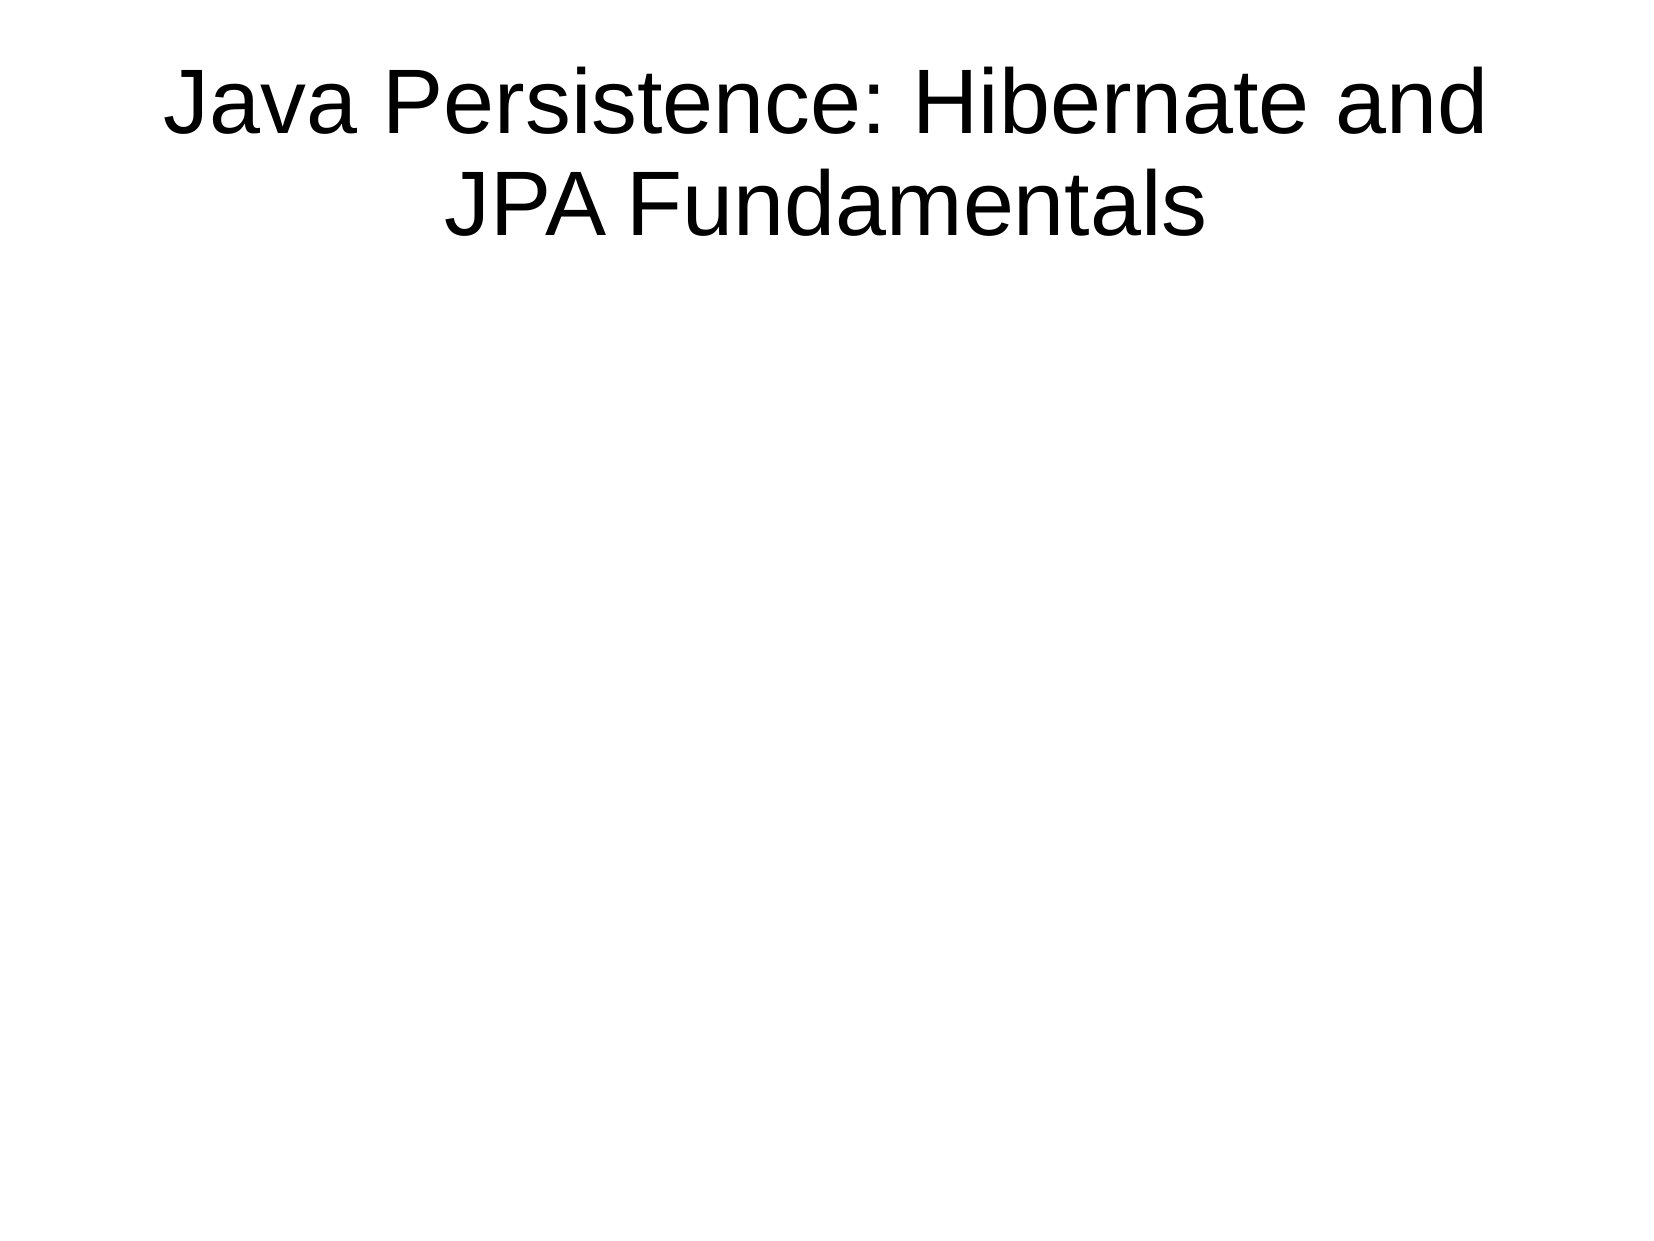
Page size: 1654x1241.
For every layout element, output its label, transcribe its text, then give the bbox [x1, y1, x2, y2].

title Java Persistence: Hibernate and JPA Fundamentals [82, 49, 1571, 257]
